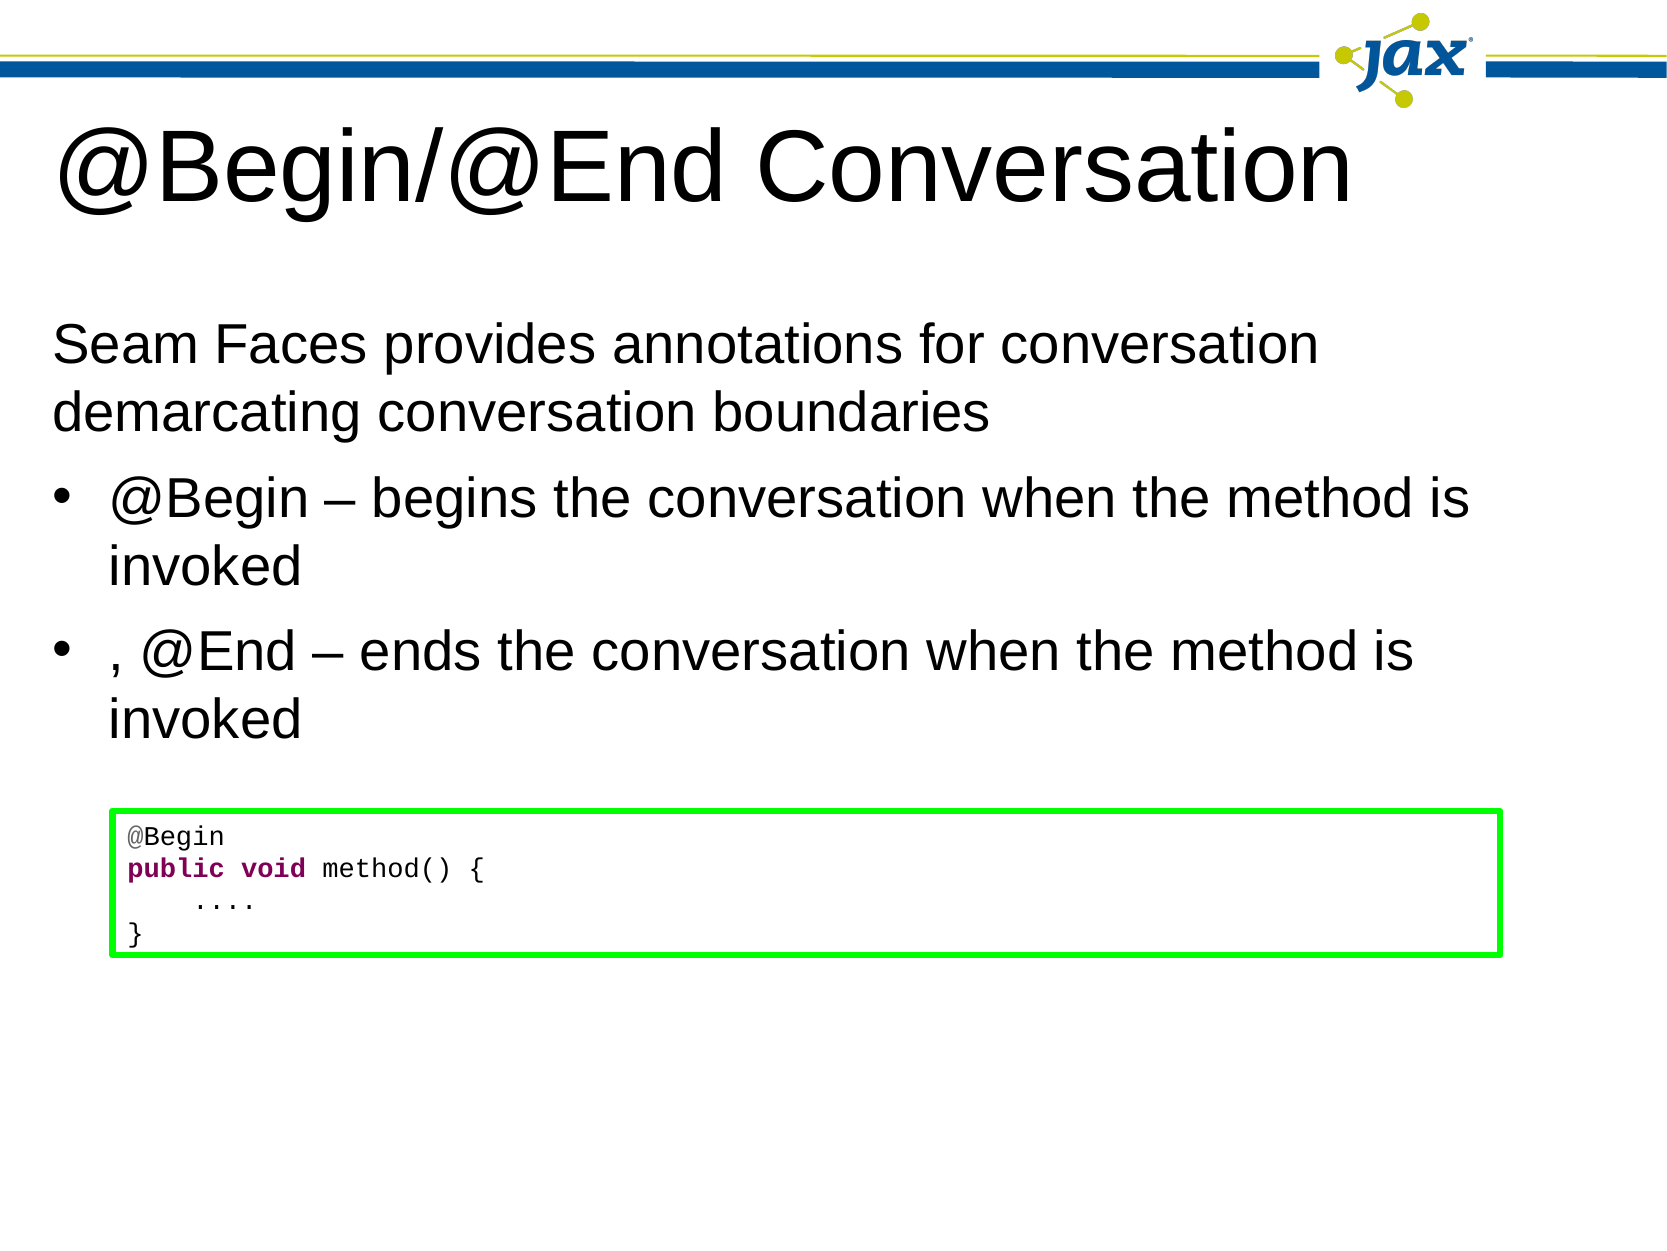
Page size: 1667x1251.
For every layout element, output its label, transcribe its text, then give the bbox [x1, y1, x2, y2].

picture [1335, 13, 1473, 91]
list Seam Faces provides annotations for conversation demarcating conversation boundaries @Begin – begins the conversation when the method is invoked , @End – ends the conversation when the method is invoked [37, 300, 1613, 1126]
title @Begin/@End Conversation [37, 91, 1651, 230]
